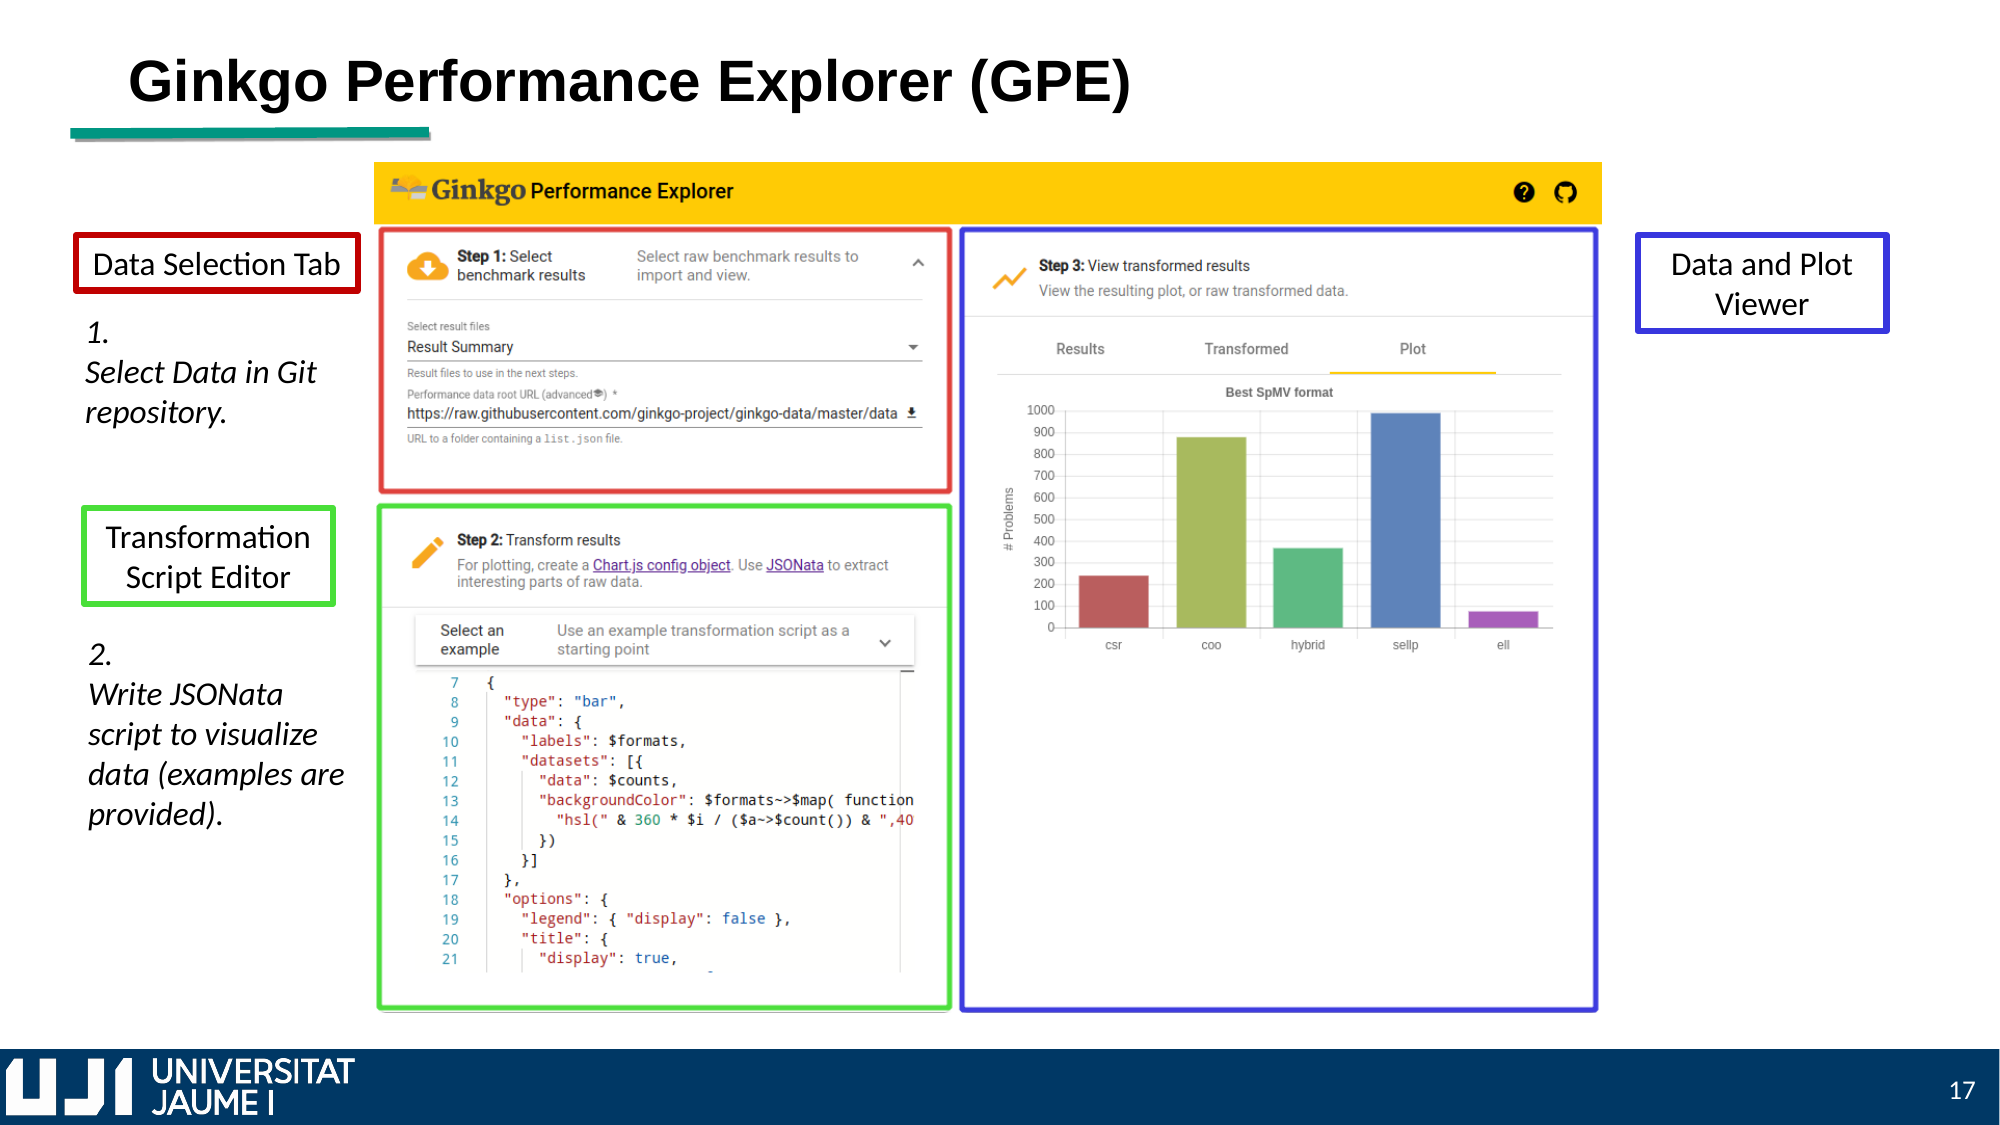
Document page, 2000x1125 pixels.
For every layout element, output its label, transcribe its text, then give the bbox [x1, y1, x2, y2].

text_box 2. Write JSONata script to visualize data (examples are provided). [73, 624, 361, 842]
picture [0, 1049, 2000, 1125]
slide_number <number> [1871, 1057, 1991, 1125]
text_box Data Selection Tab [76, 235, 358, 291]
text_box Ginkgo Performance Explorer (GPE) [113, 0, 1768, 196]
text_box Data and Plot Viewer [1637, 235, 1887, 331]
text_box 1. Select Data in Git repository. [70, 302, 358, 439]
text_box Transformation Script Editor [84, 507, 333, 604]
picture [374, 162, 1602, 1013]
